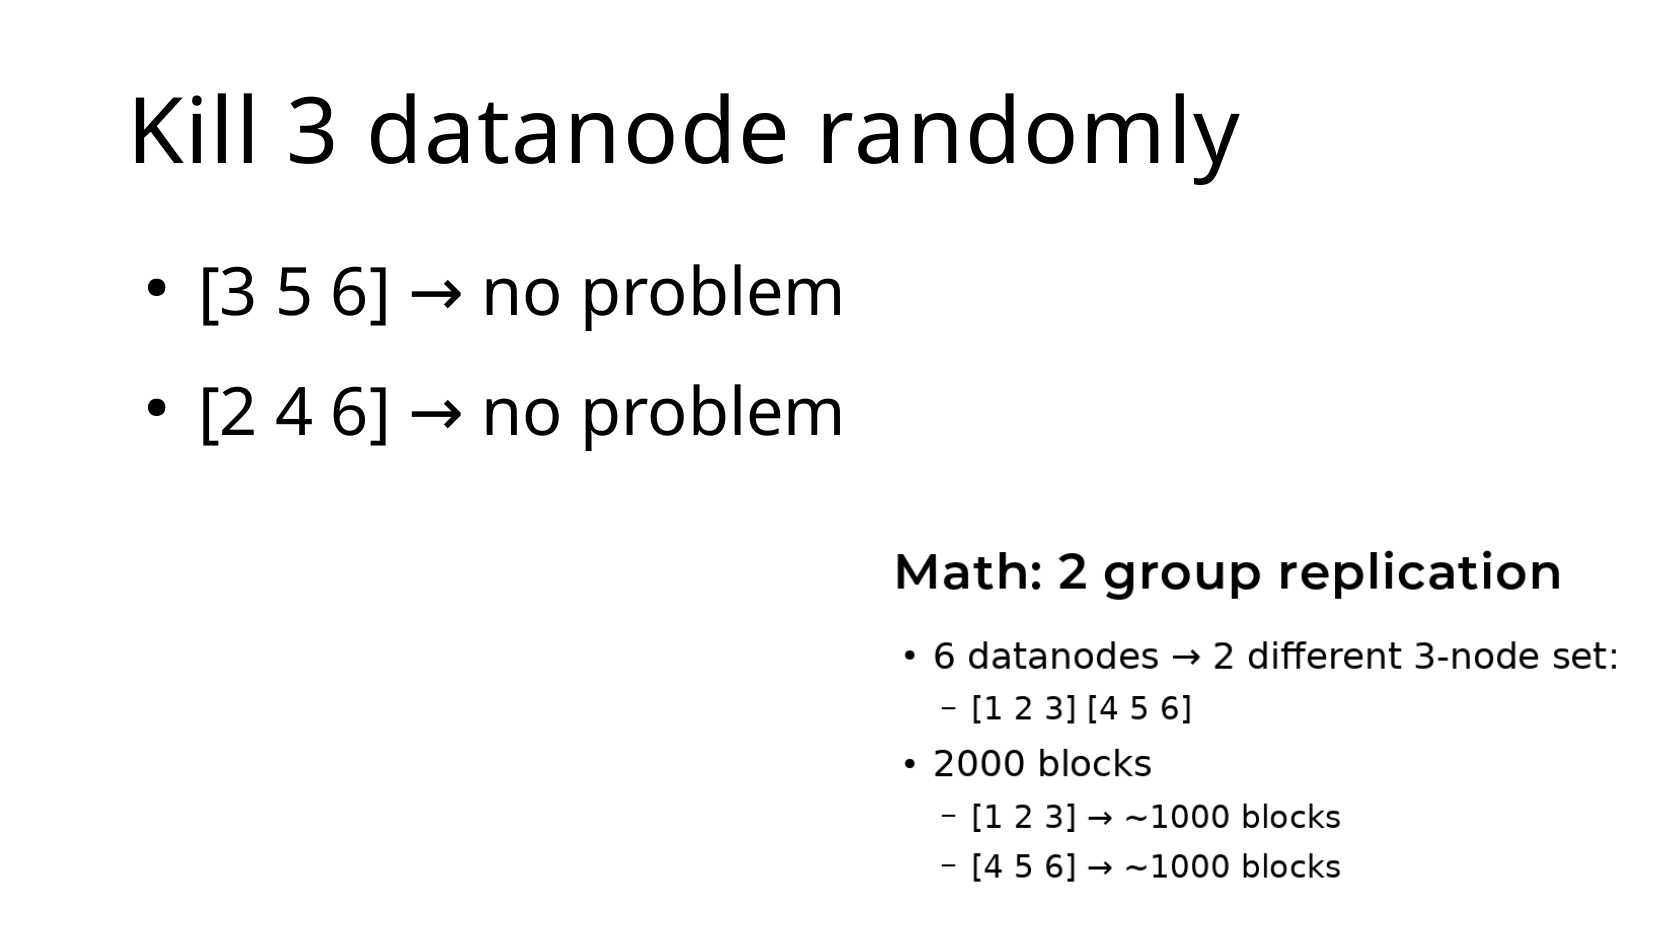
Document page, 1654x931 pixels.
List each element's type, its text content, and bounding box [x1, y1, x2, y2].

picture [879, 544, 1629, 907]
title Kill 3 datanode randomly [127, 69, 1654, 187]
list [3 5 6] → no problem [2 4 6] → no problem [127, 244, 1527, 784]
